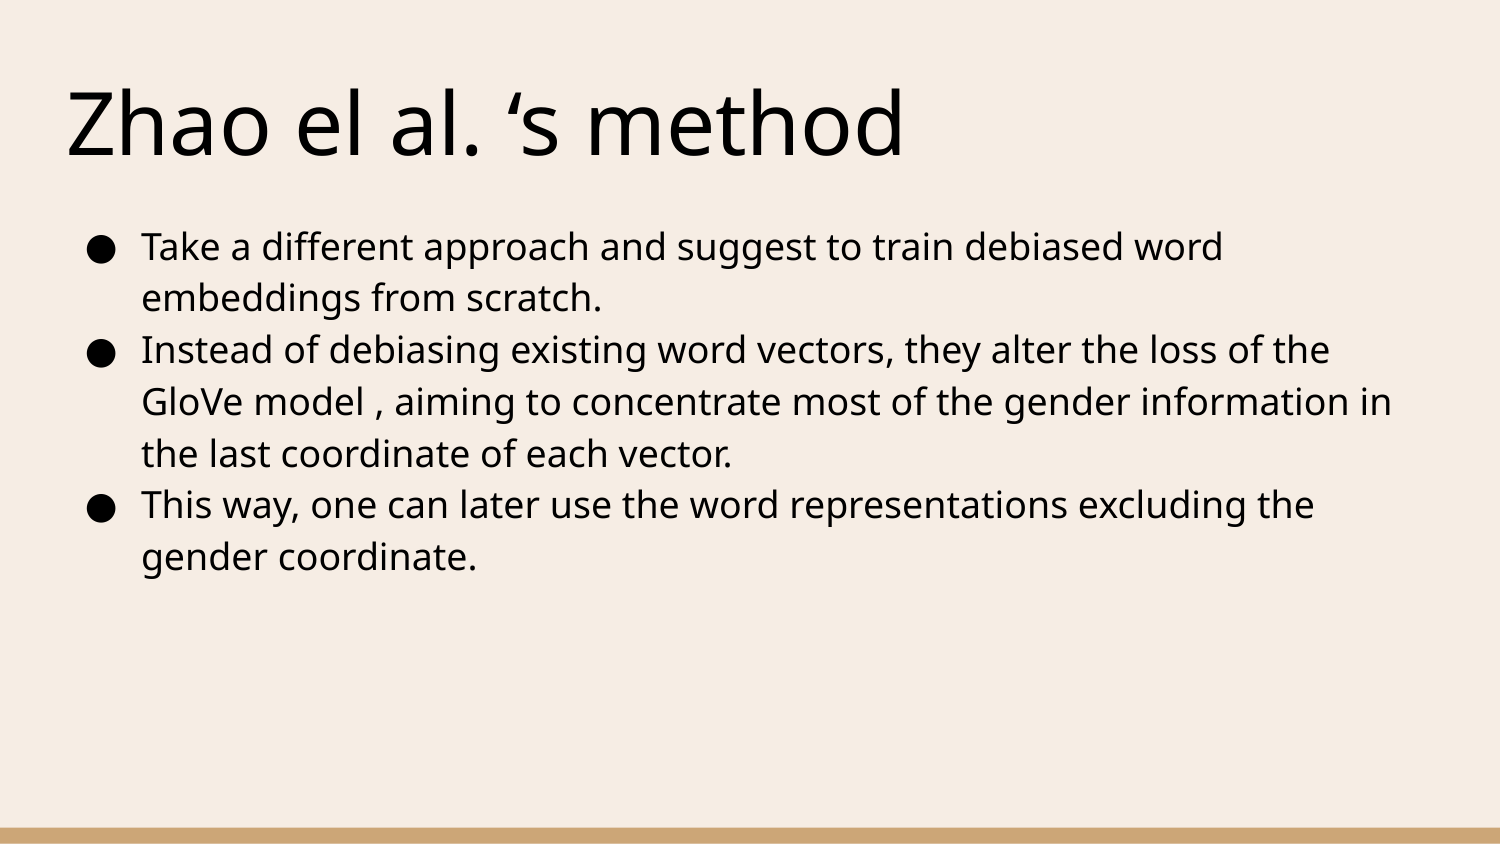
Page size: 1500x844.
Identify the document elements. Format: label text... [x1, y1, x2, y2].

title Zhao el al. ‘s method [51, 51, 1449, 189]
list Take a different approach and suggest to train debiased word embeddings from scratch. Instead of debiasing existing word vectors, they alter the loss of the GloVe model , aiming to concentrate most of the gender information in the last coordinate of each vector. This way, one can later use the word representations excluding the gender coordinate. [51, 200, 1449, 752]
